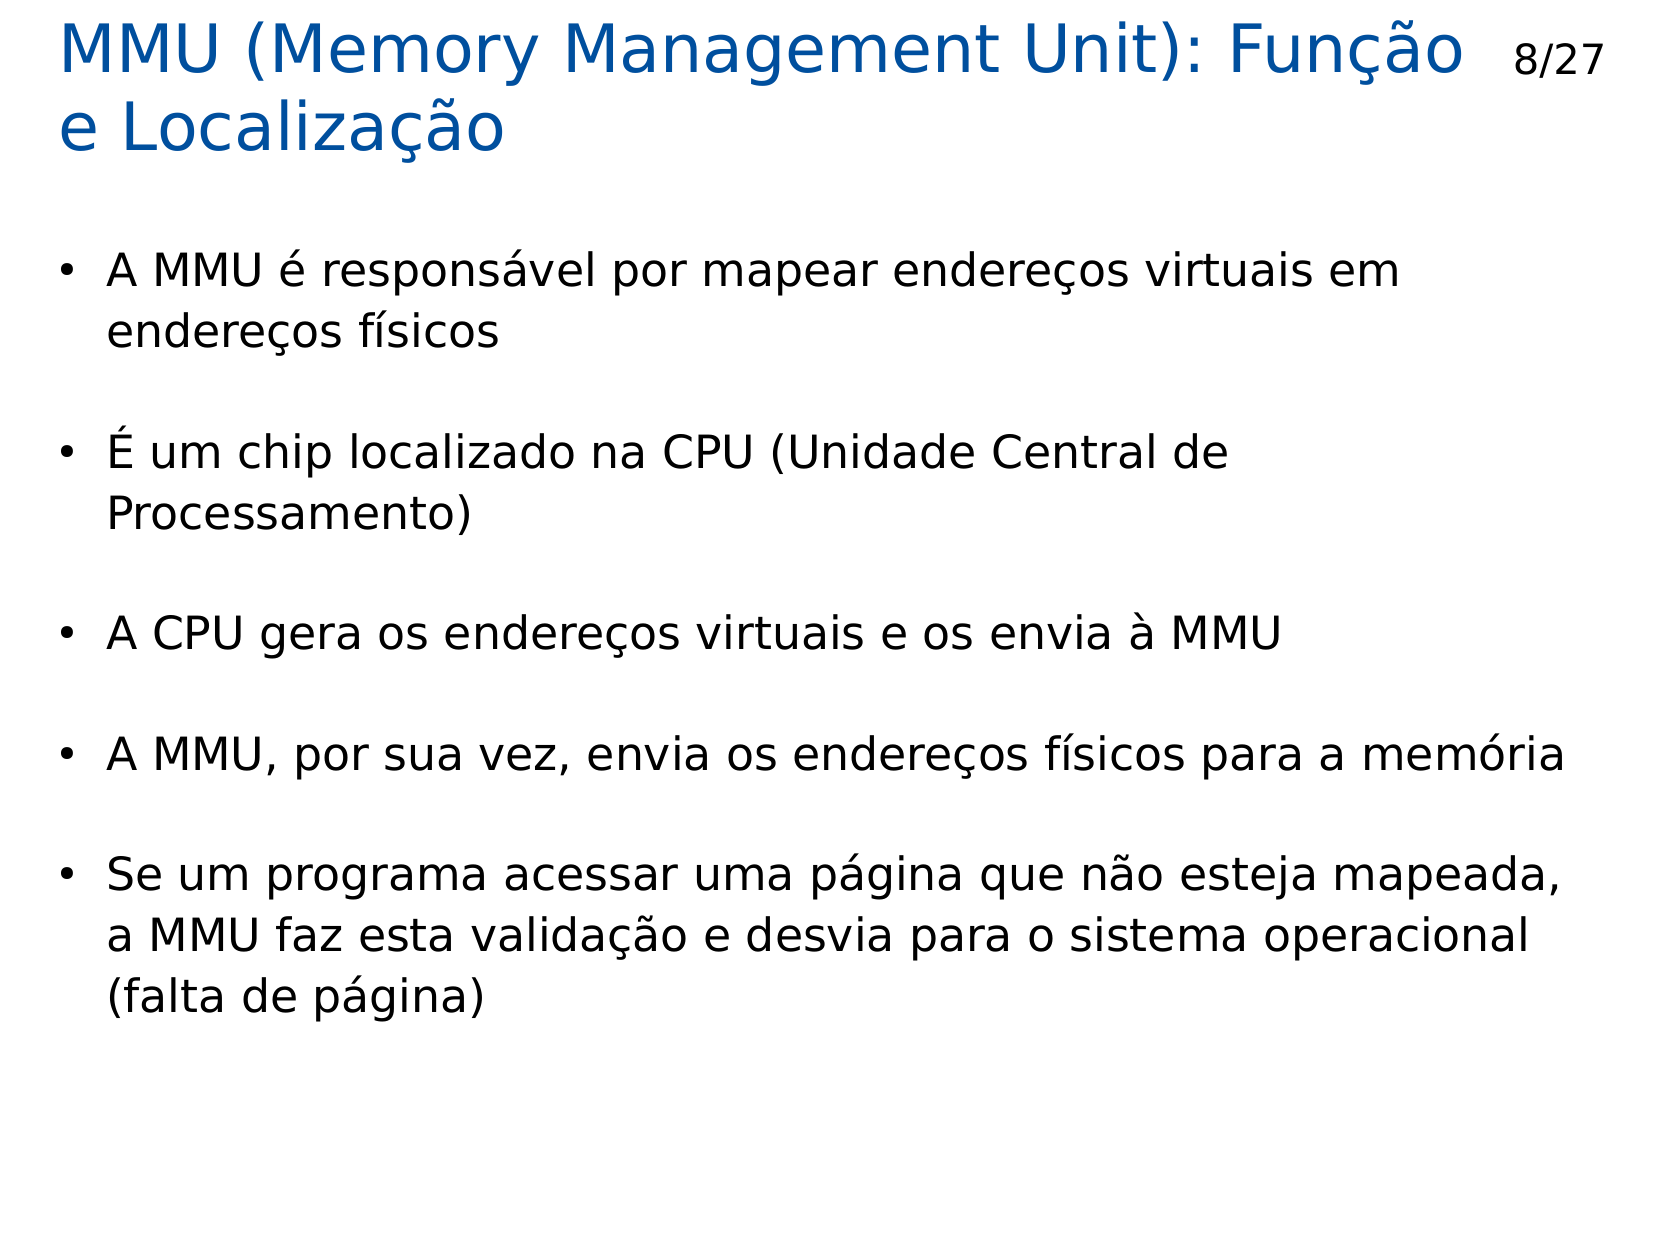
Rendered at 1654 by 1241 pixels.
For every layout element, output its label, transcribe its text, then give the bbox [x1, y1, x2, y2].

title MMU (Memory Management Unit): Função e Localização [59, 10, 1506, 167]
list A MMU é responsável por mapear endereços virtuais em endereços físicos É um chip localizado na CPU (Unidade Central de Processamento) A CPU gera os endereços virtuais e os envia à MMU A MMU, por sua vez, envia os endereços físicos para a memória Se um programa acessar uma página que não esteja mapeada, a MMU faz esta validação e desvia para o sistema operacional (falta de página) [59, 236, 1595, 1211]
